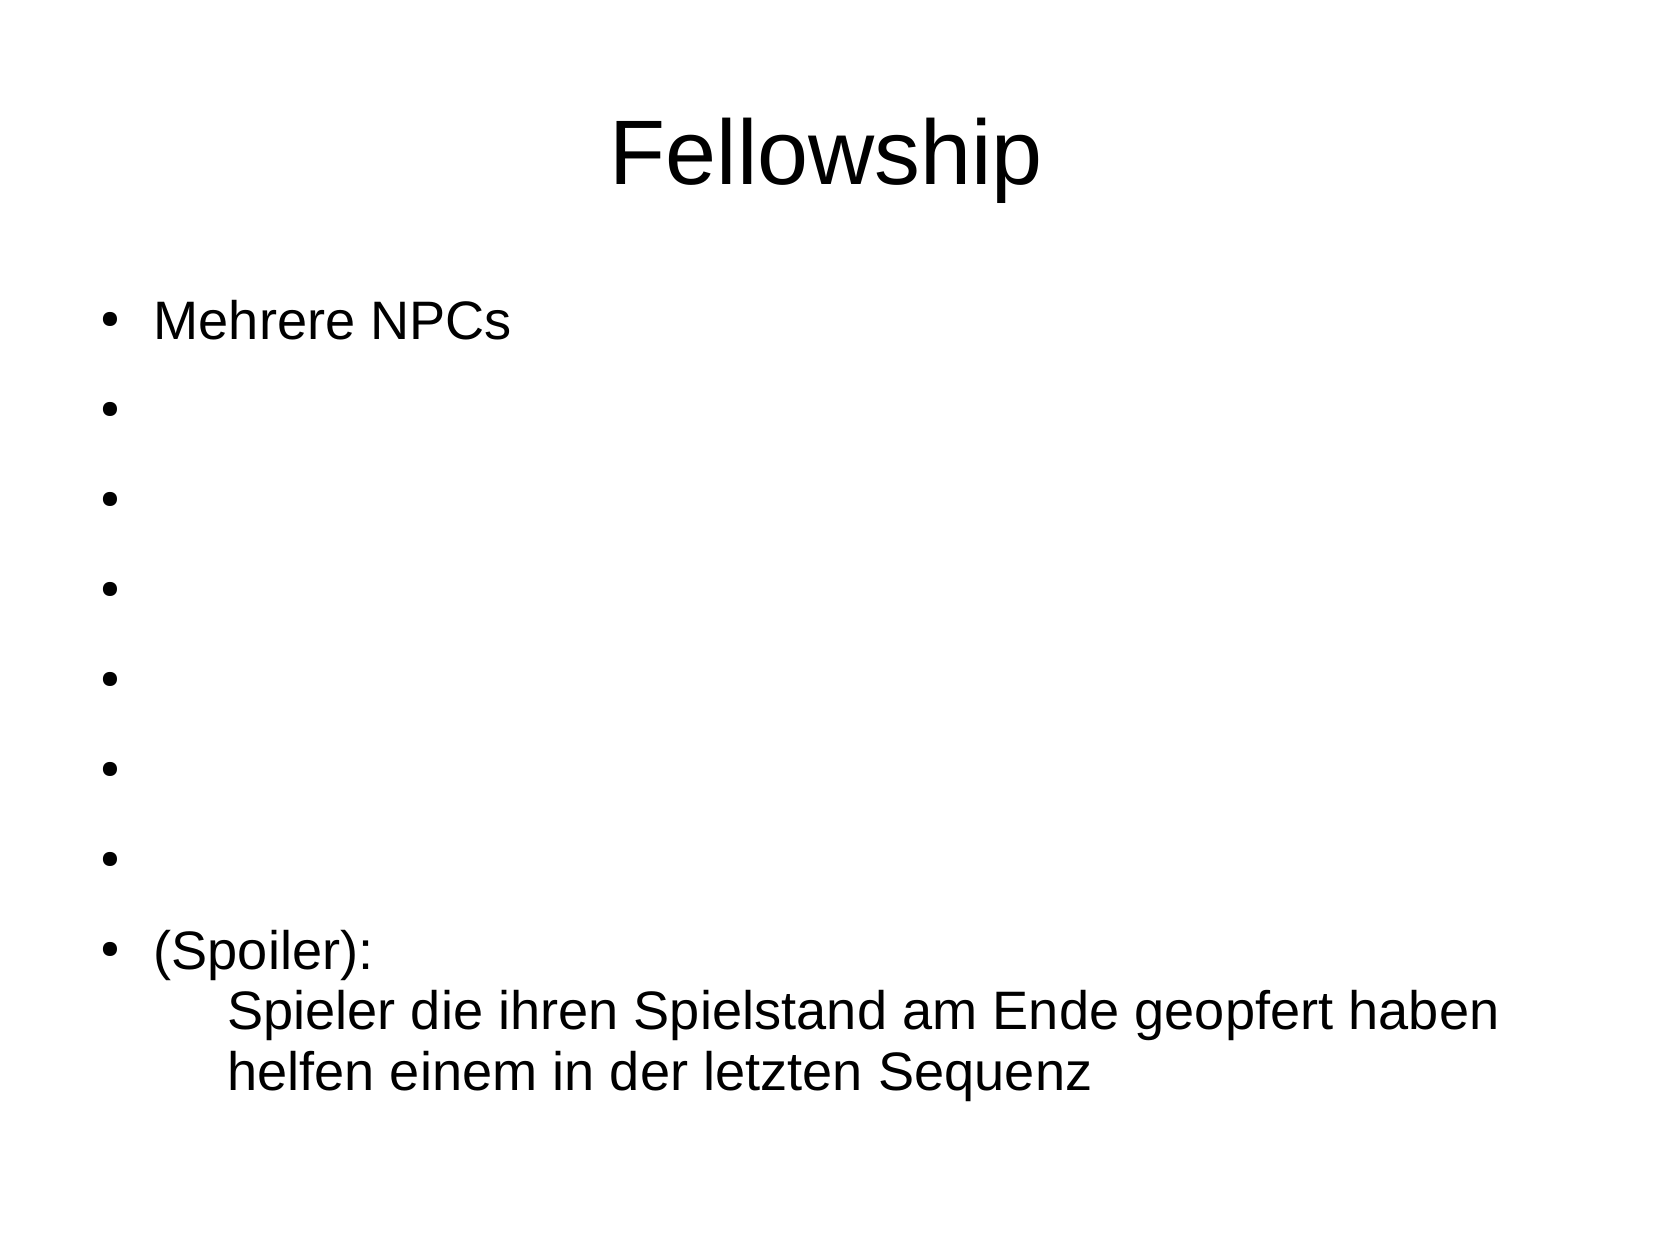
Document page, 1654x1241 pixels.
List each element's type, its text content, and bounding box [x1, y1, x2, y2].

list Mehrere NPCs (Spoiler): Spieler die ihren Spielstand am Ende geopfert haben helfen einem in der letzten Sequenz [82, 290, 1571, 1109]
title Fellowship [82, 49, 1571, 257]
